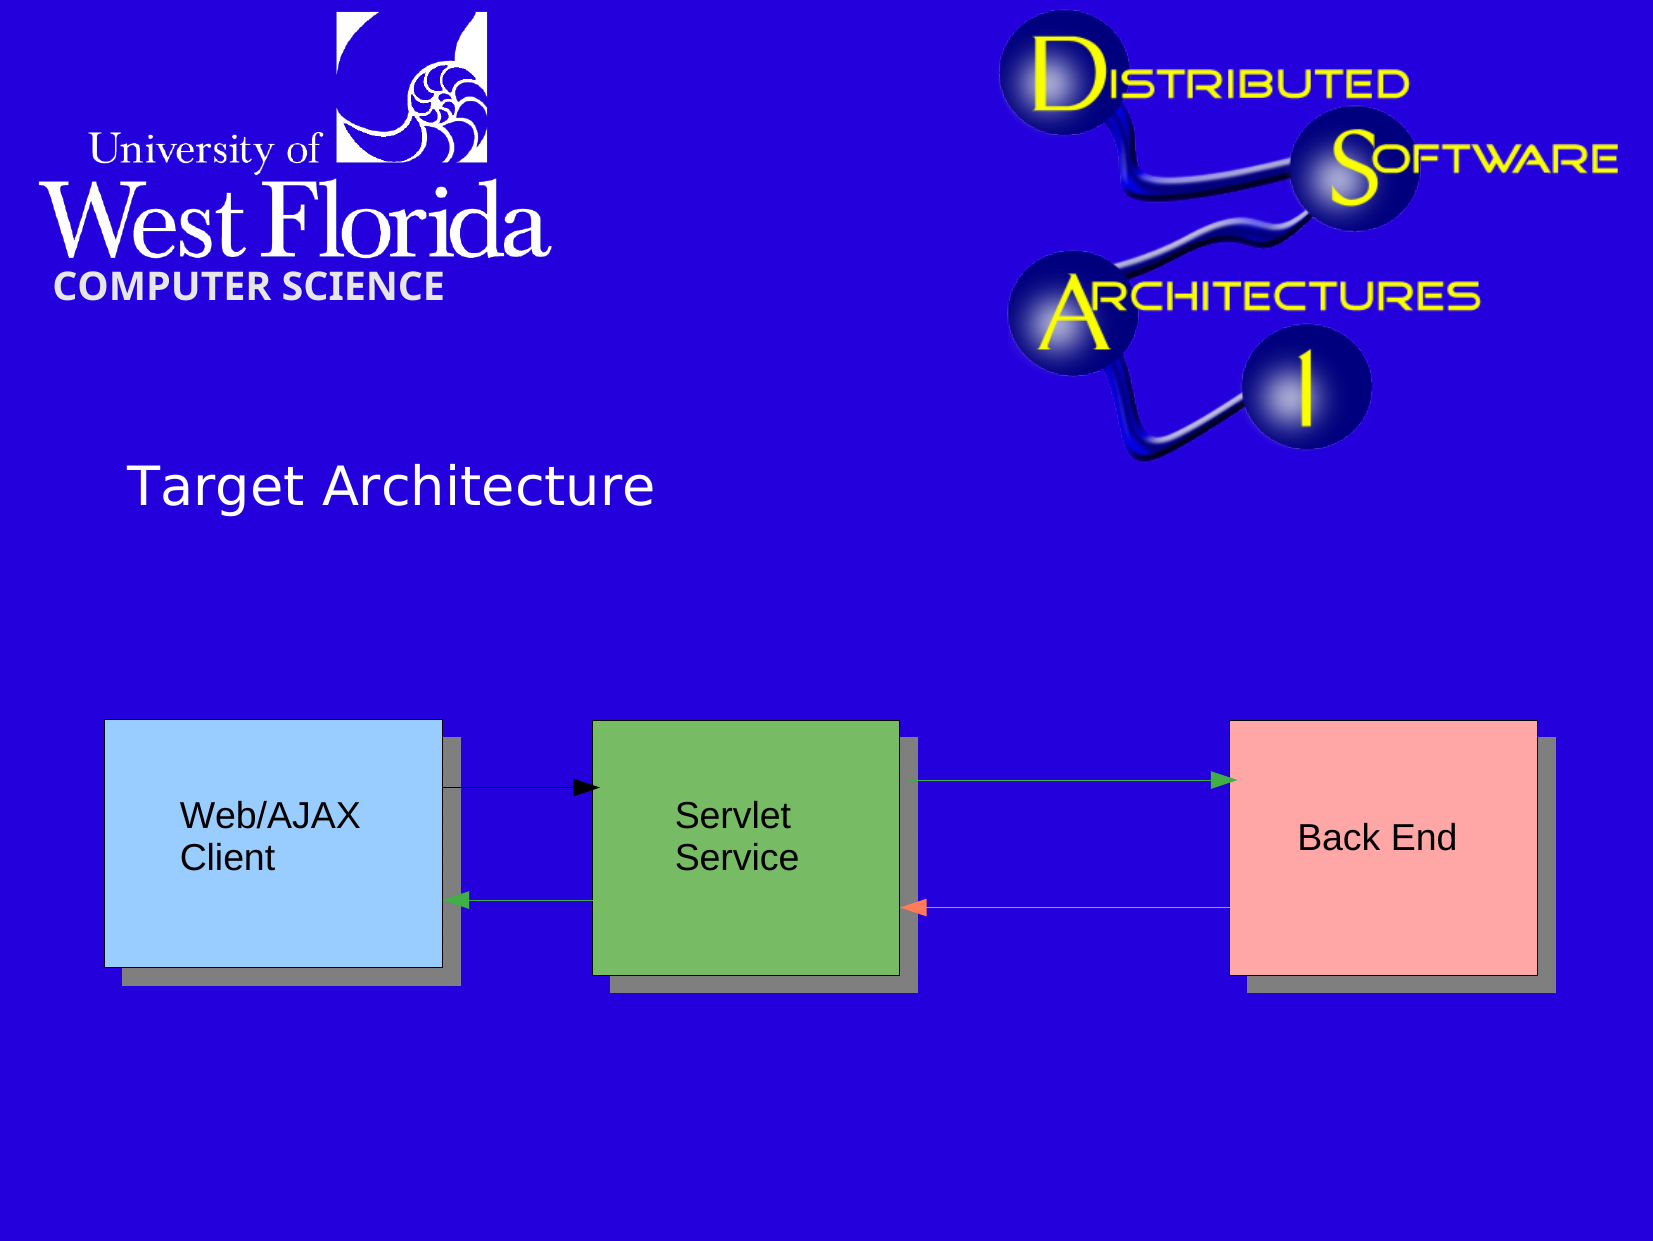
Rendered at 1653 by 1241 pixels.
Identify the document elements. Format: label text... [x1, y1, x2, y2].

picture [37, 0, 559, 262]
text_box Target Architecture [112, 450, 1538, 526]
text_box [104, 719, 443, 968]
text_box COMPUTER SCIENCE [37, 262, 563, 316]
text_box [592, 720, 900, 976]
text_box [1229, 720, 1538, 976]
text_box Back End [1282, 810, 1508, 931]
text_box Web/AJAX Client [165, 787, 391, 908]
picture [910, 0, 1653, 506]
text_box Servlet Service [660, 787, 886, 908]
